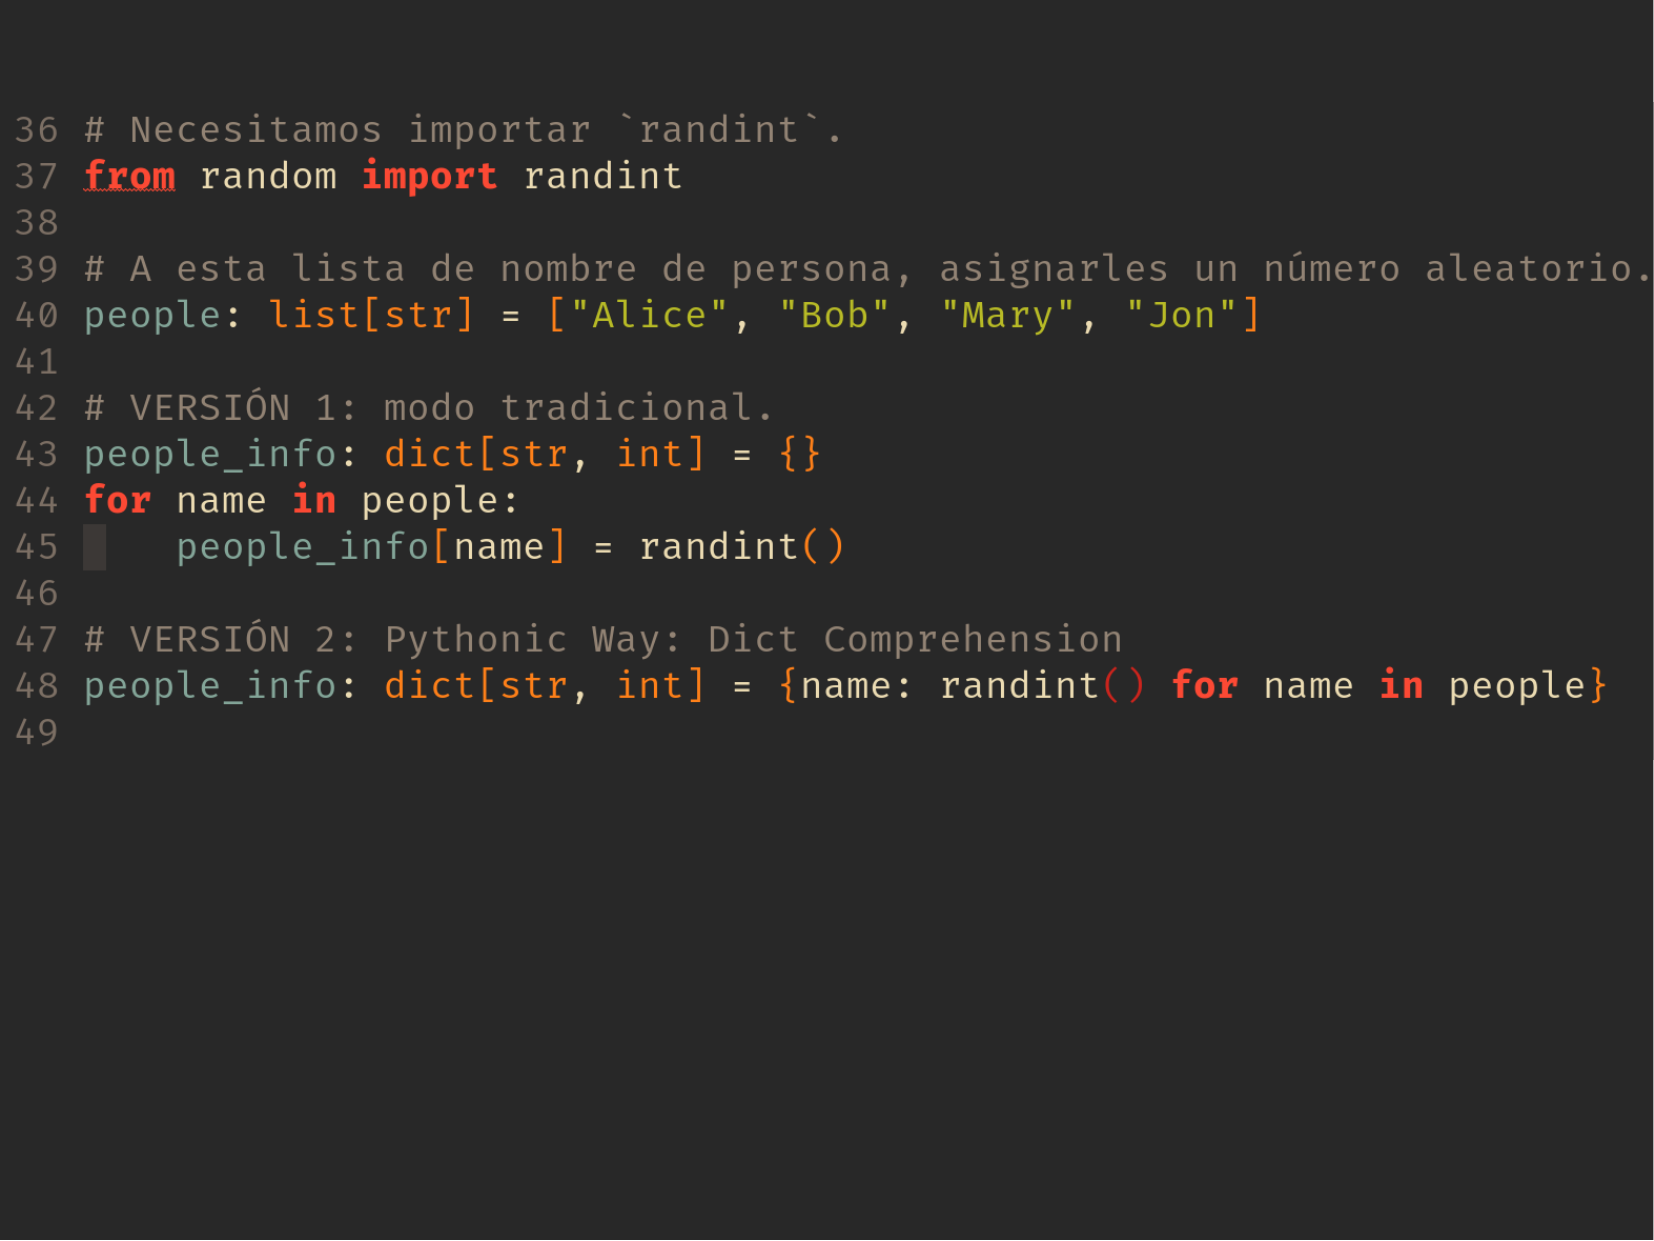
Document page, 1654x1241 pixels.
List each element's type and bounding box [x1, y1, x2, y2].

picture [0, 102, 1654, 760]
